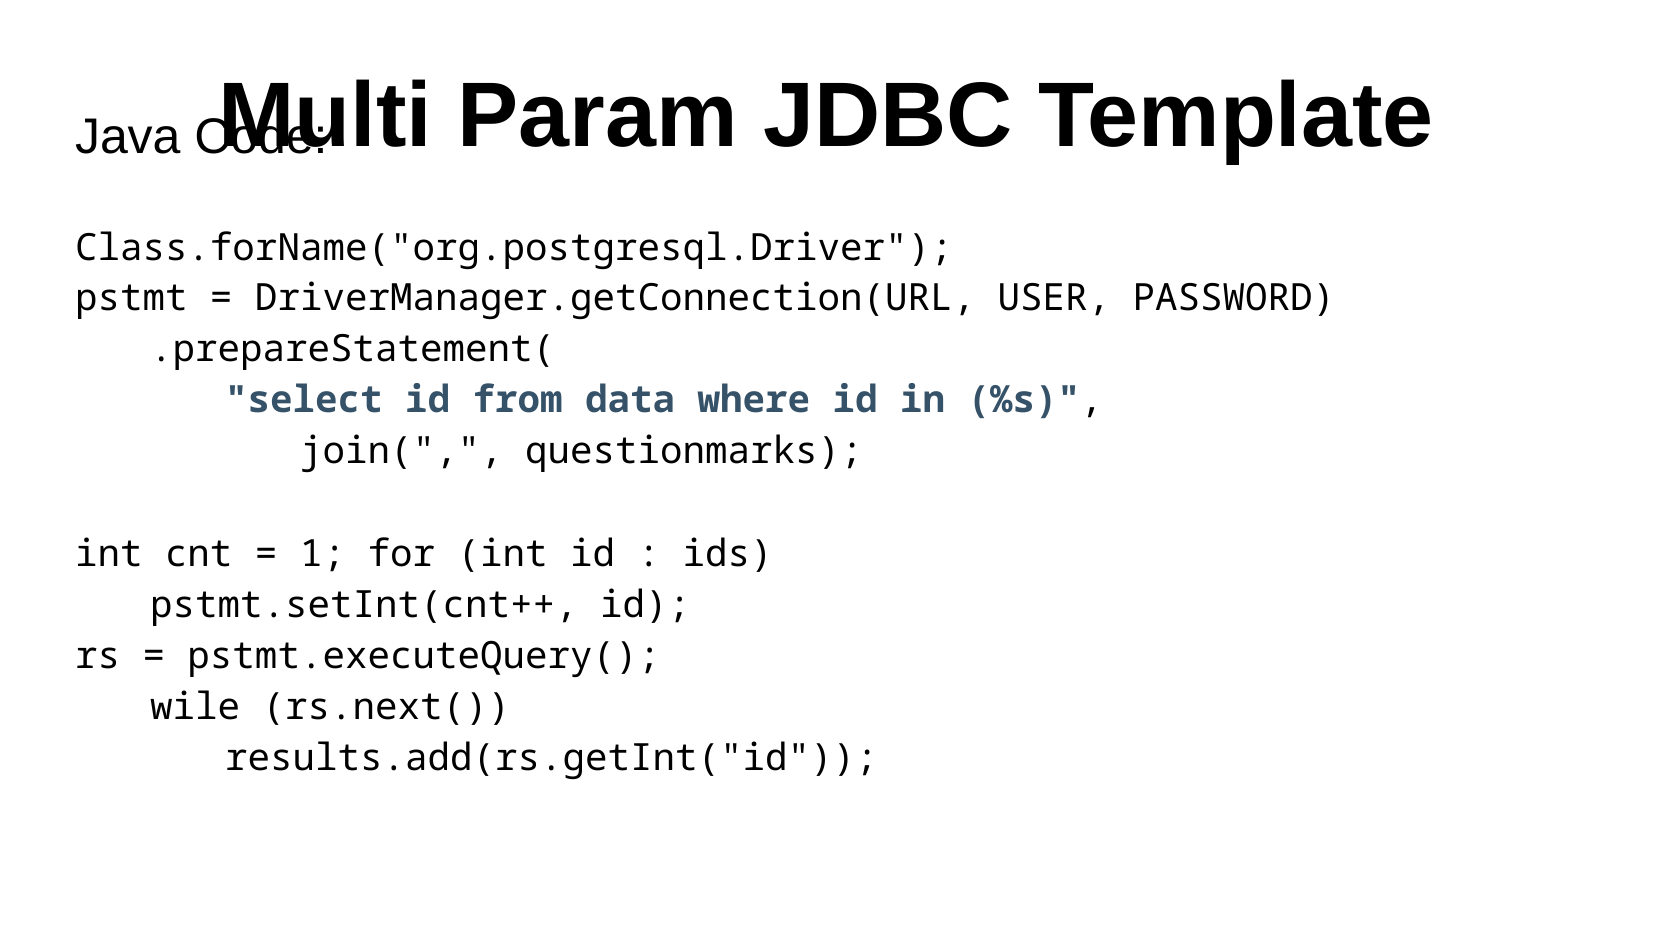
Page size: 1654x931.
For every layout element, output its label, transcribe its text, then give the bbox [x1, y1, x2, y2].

subtitle Java Code: Class.forName("org.postgresql.Driver"); pstmt = DriverManager.getConnection(URL, USER, PASSWORD) .prepareStatement( "select id from data where id in (%s)", join(",", questionmarks); int cnt = 1; for (int id : ids) pstmt.setInt(cnt++, id); rs = pstmt.executeQuery(); wile (rs.next()) results.add(rs.getInt("id")); [75, 203, 1564, 840]
title Multi Param JDBC Template [82, 37, 1571, 193]
